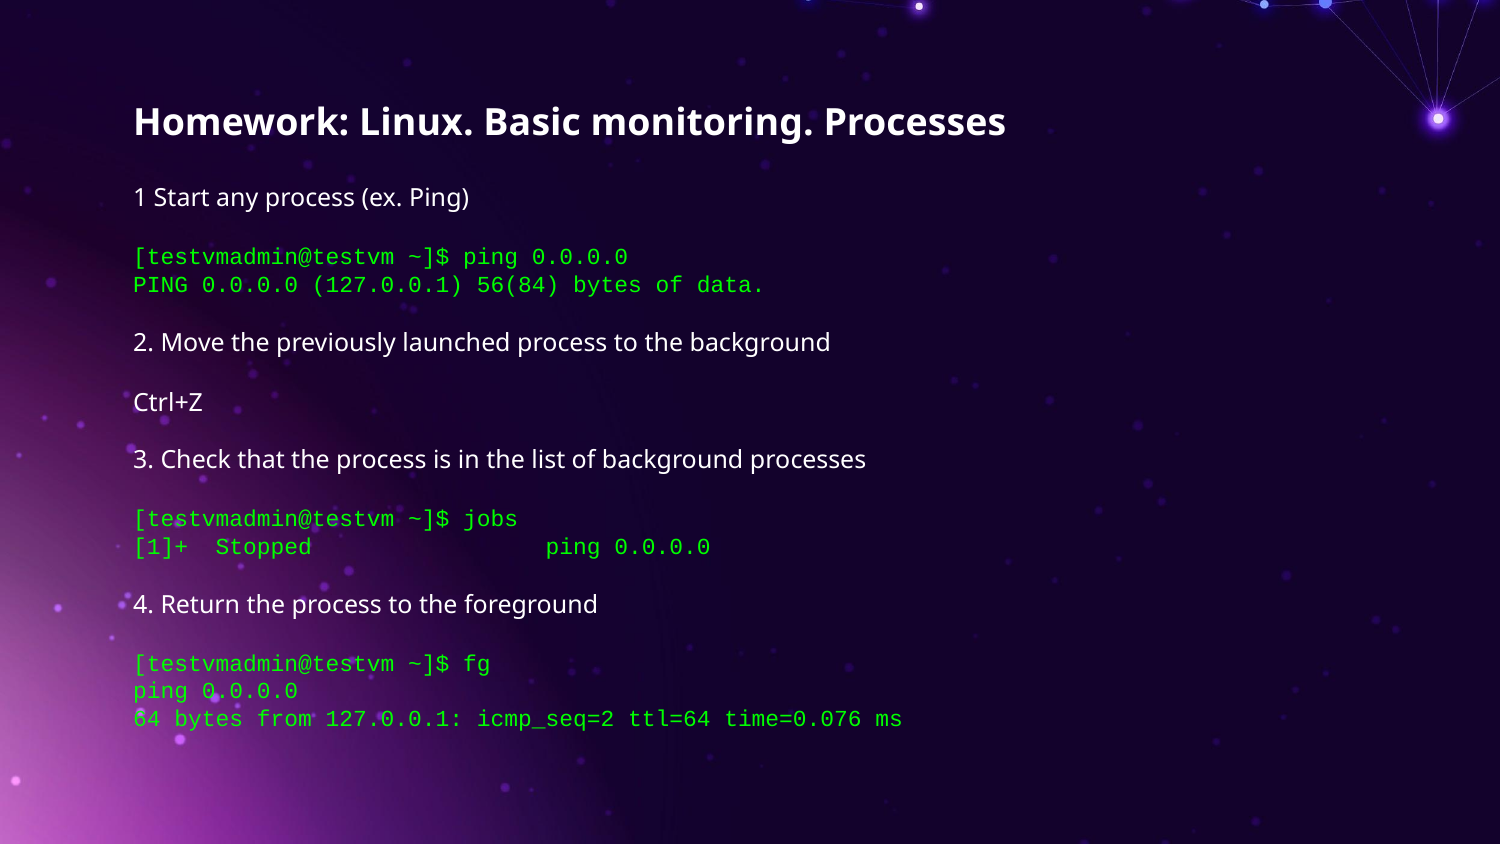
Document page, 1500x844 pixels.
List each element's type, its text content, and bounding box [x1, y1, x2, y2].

title Homework: Linux. Basic monitoring. Processes [118, 72, 1382, 166]
list 1 Start any process (ex. Ping) [testvmadmin@testvm ~]$ ping 0.0.0.0 PING 0.0.0.0 (127.0.0.1) 56(84) bytes of data. 2. Move the previously launched process to the background Ctrl+Z 3. Check that the process is in the list of background processes [testvmadmin@testvm ~]$ jobs [1]+ Stopped ping 0.0.0.0 4. Return the process to the foreground [testvmadmin@testvm ~]$ fg ping 0.0.0.0 64 bytes from 127.0.0.1: icmp_seq=2 ttl=64 time=0.076 ms [118, 166, 1382, 788]
picture [0, 0, 1500, 844]
